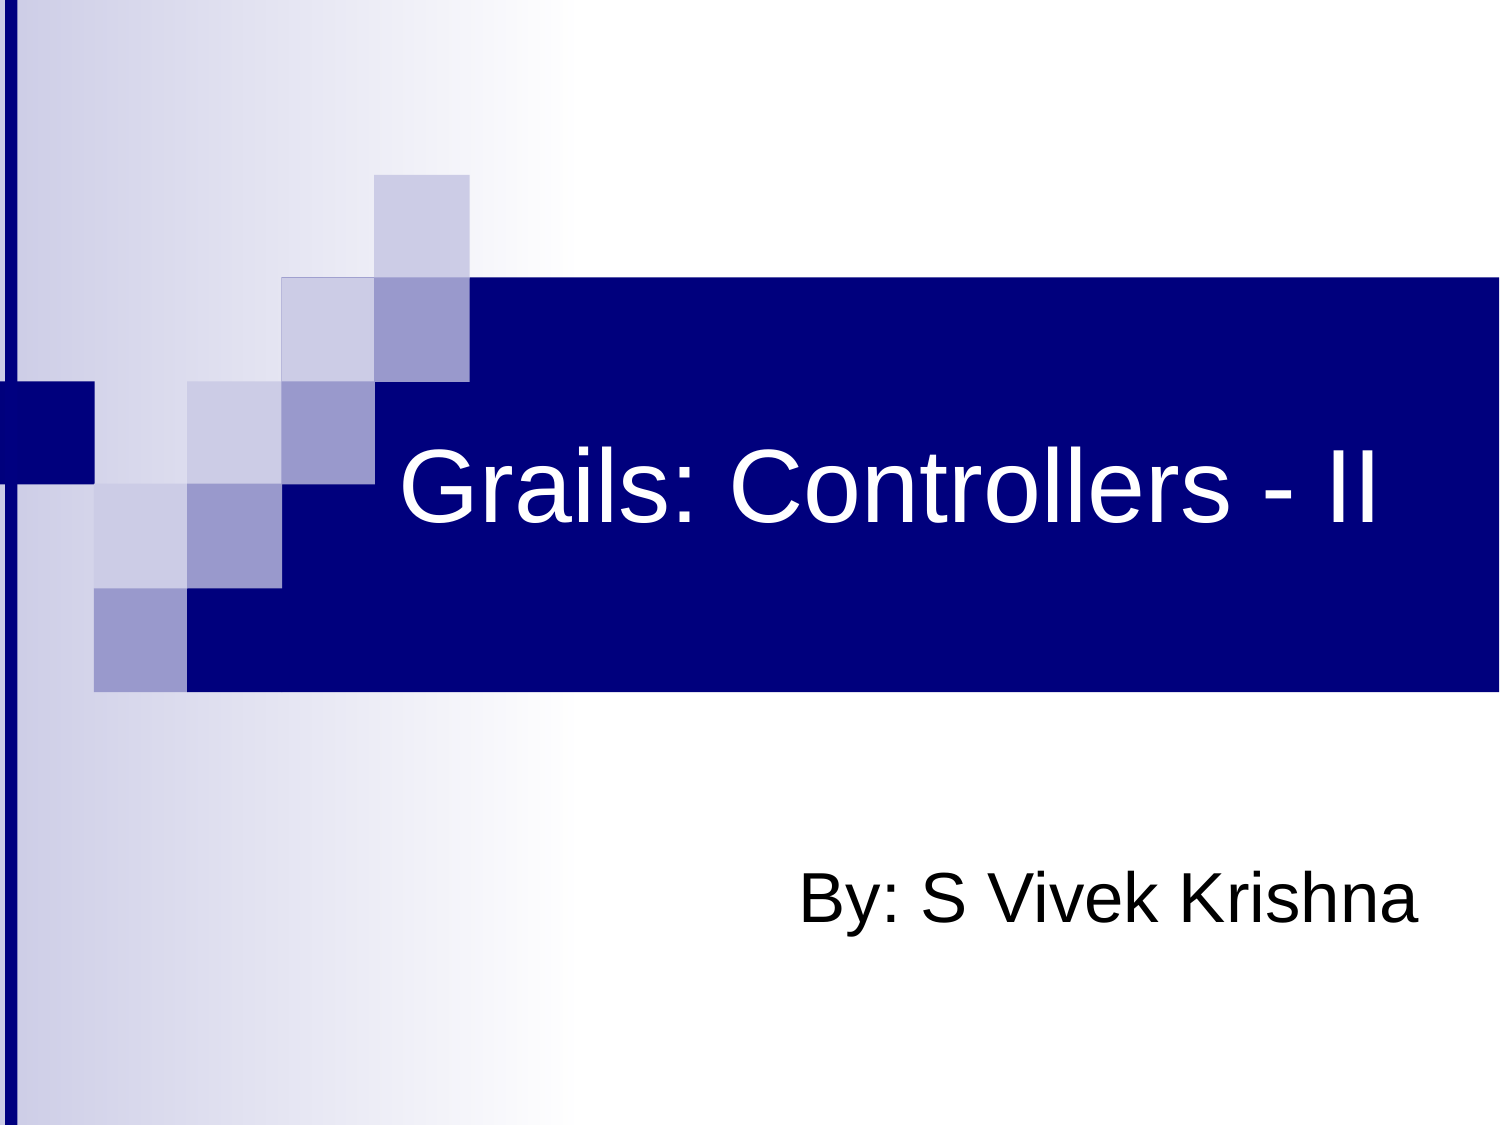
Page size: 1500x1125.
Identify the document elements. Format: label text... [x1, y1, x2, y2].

title Grails: Controllers - II [383, 299, 1475, 663]
subtitle By: S Vivek Krishna [797, 750, 1500, 1039]
